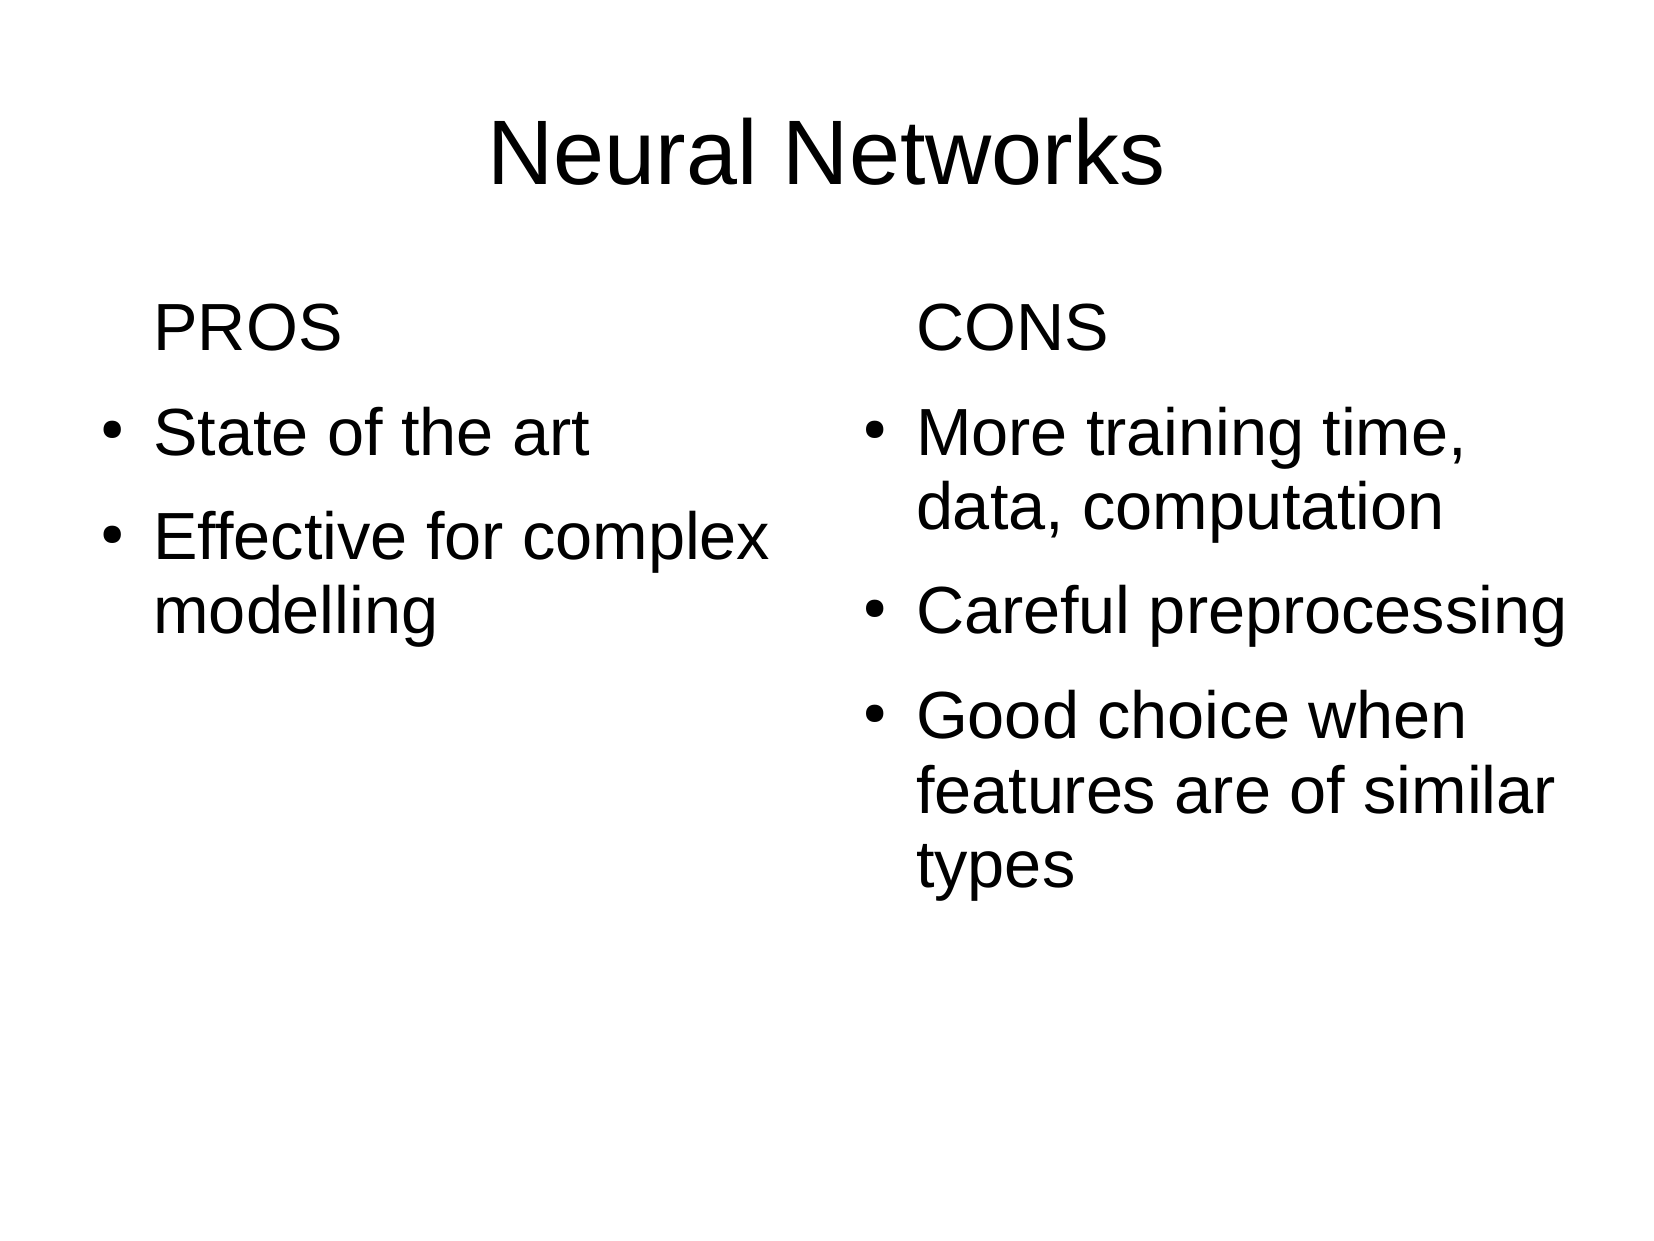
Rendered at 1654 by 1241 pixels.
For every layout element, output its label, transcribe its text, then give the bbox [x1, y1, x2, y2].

list PROS State of the art Effective for complex modelling [82, 290, 809, 1010]
list CONS More training time, data, computation Careful preprocessing Good choice when features are of similar types [845, 290, 1572, 1010]
title Neural Networks [82, 49, 1571, 257]
